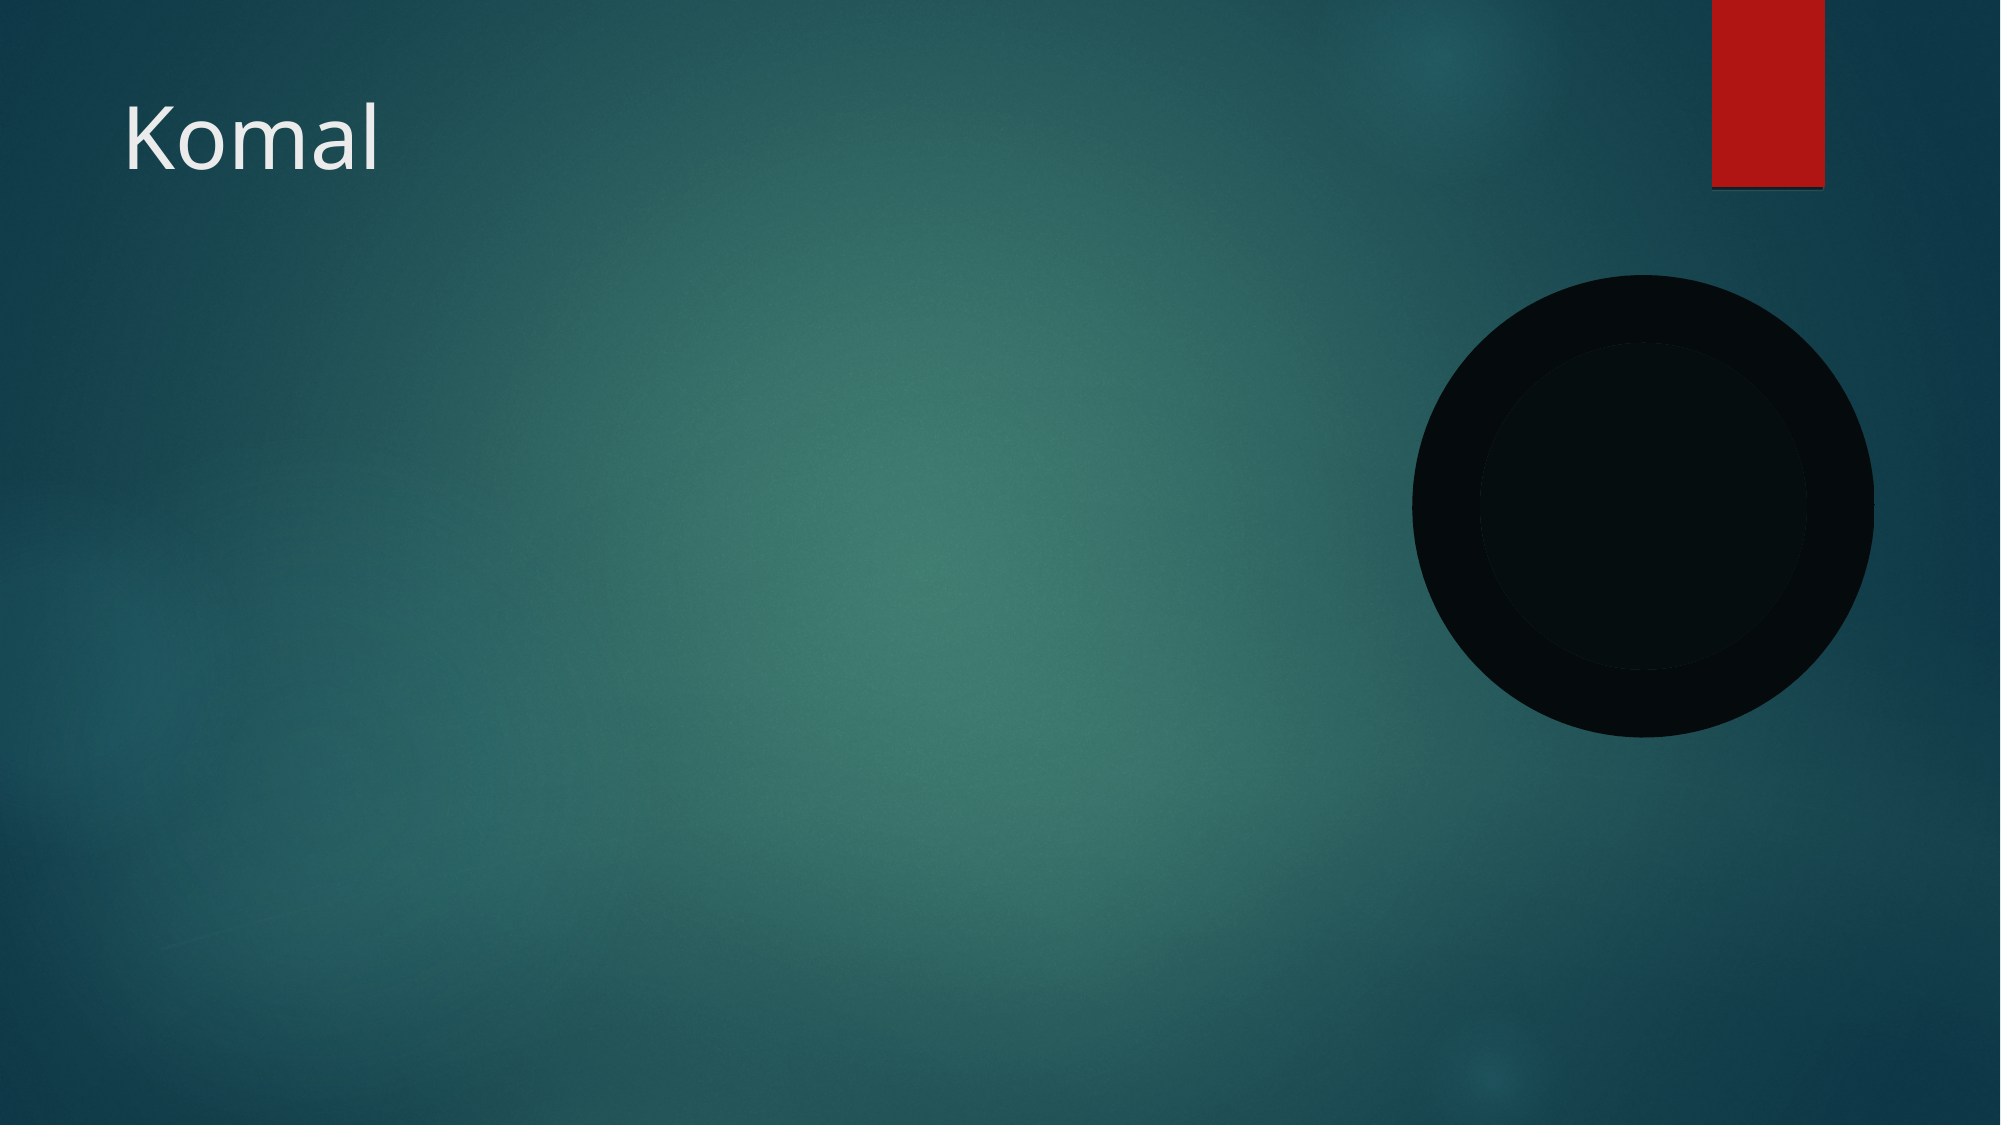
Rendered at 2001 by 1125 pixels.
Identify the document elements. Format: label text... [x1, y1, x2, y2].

title Komal [106, 74, 1649, 305]
